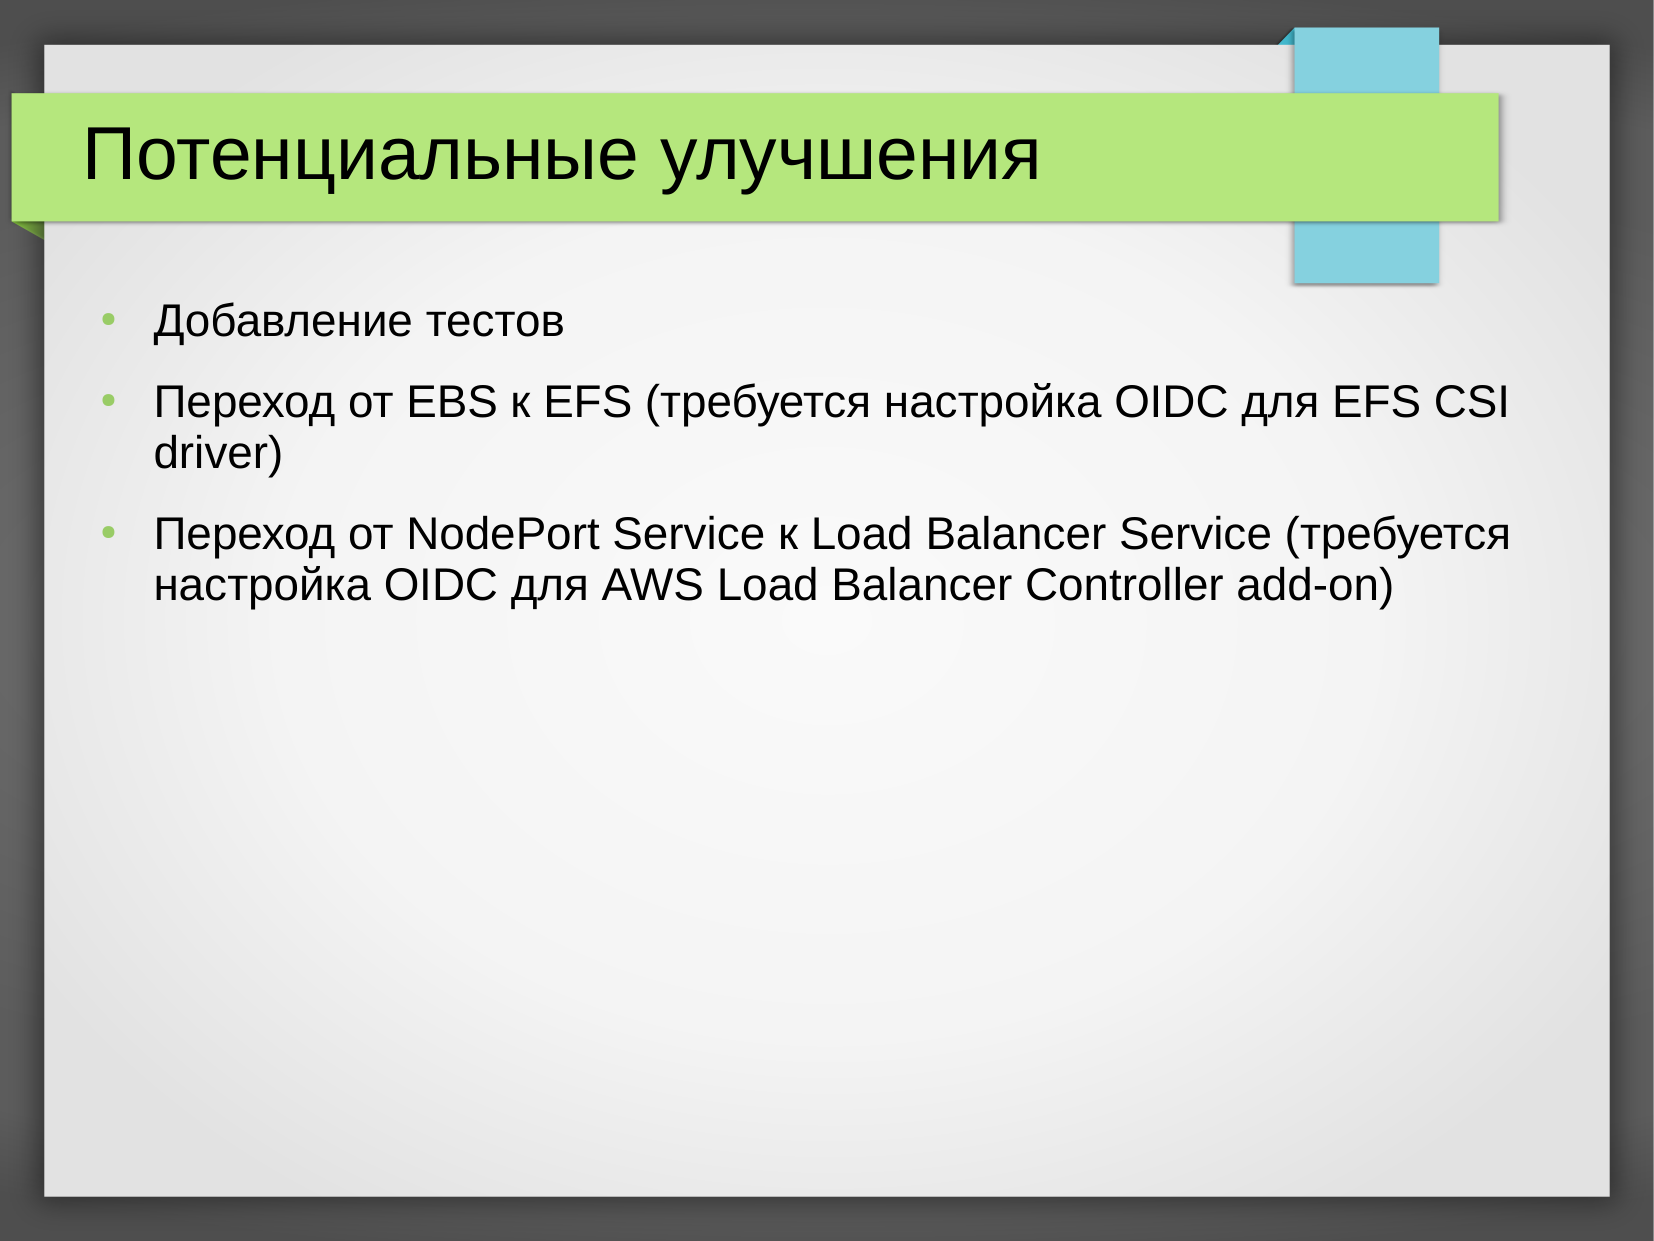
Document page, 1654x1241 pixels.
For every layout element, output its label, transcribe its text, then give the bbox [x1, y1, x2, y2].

title Потенциальные улучшения [82, 94, 1264, 213]
list Добавление тестов Переход от EBS к EFS (требуется настройка OIDC для EFS CSI driver) Переход от NodePort Service к Load Balancer Service (требуется настройка OIDC для AWS Load Balancer Controller add-on) [82, 295, 1571, 1015]
picture [0, 0, 1654, 1241]
